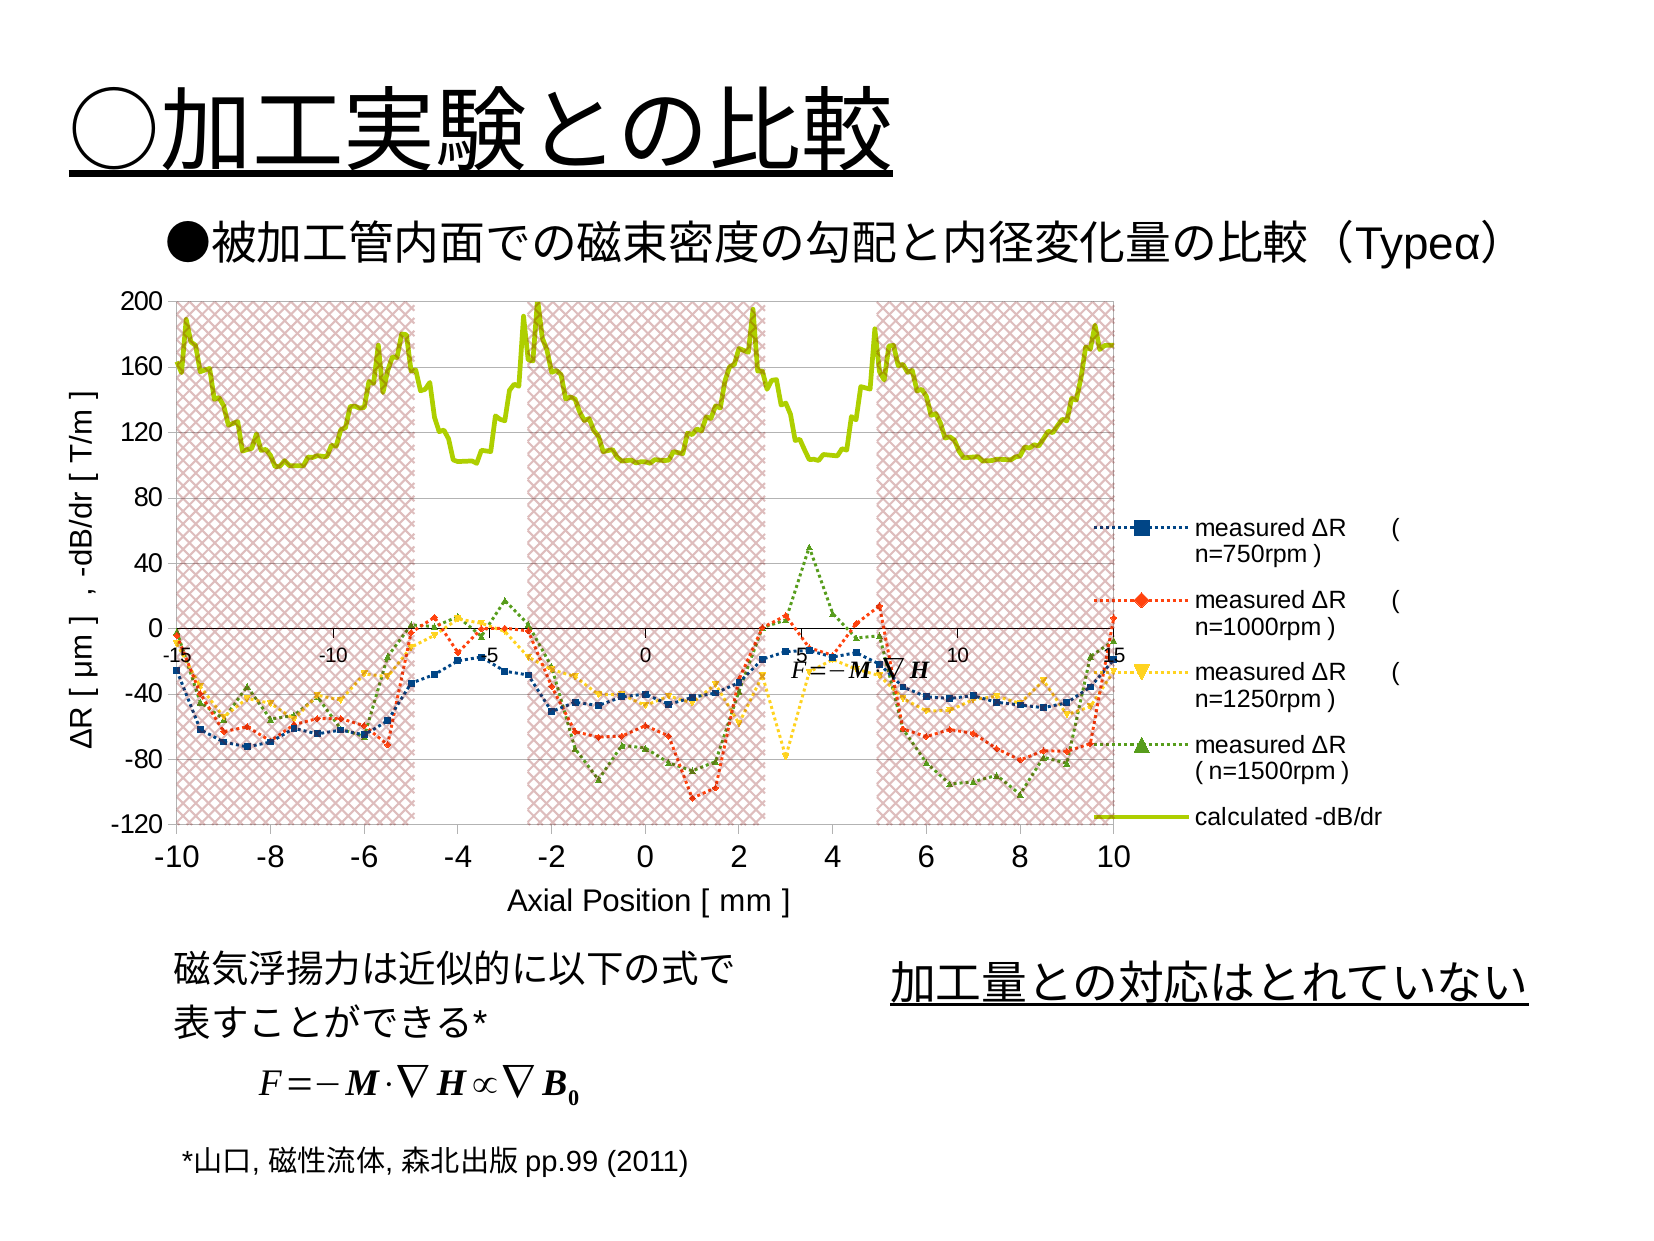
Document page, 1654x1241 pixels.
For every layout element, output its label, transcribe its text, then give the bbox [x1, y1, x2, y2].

title ○加工実験との比較 [68, 19, 1557, 227]
list ●被加工管内面での磁束密度の勾配と内径変化量の比較（Typeα） [94, 206, 1561, 360]
list *山口, 磁性流体, 森北出版 pp.99 (2011) [110, 1137, 856, 1186]
list 磁気浮揚力は近似的に以下の式で 表すことができる* [102, 938, 1096, 1058]
list 加工量との対応はとれていない [819, 946, 1576, 1066]
chart [247, 1063, 589, 1111]
chart [47, 277, 1418, 939]
